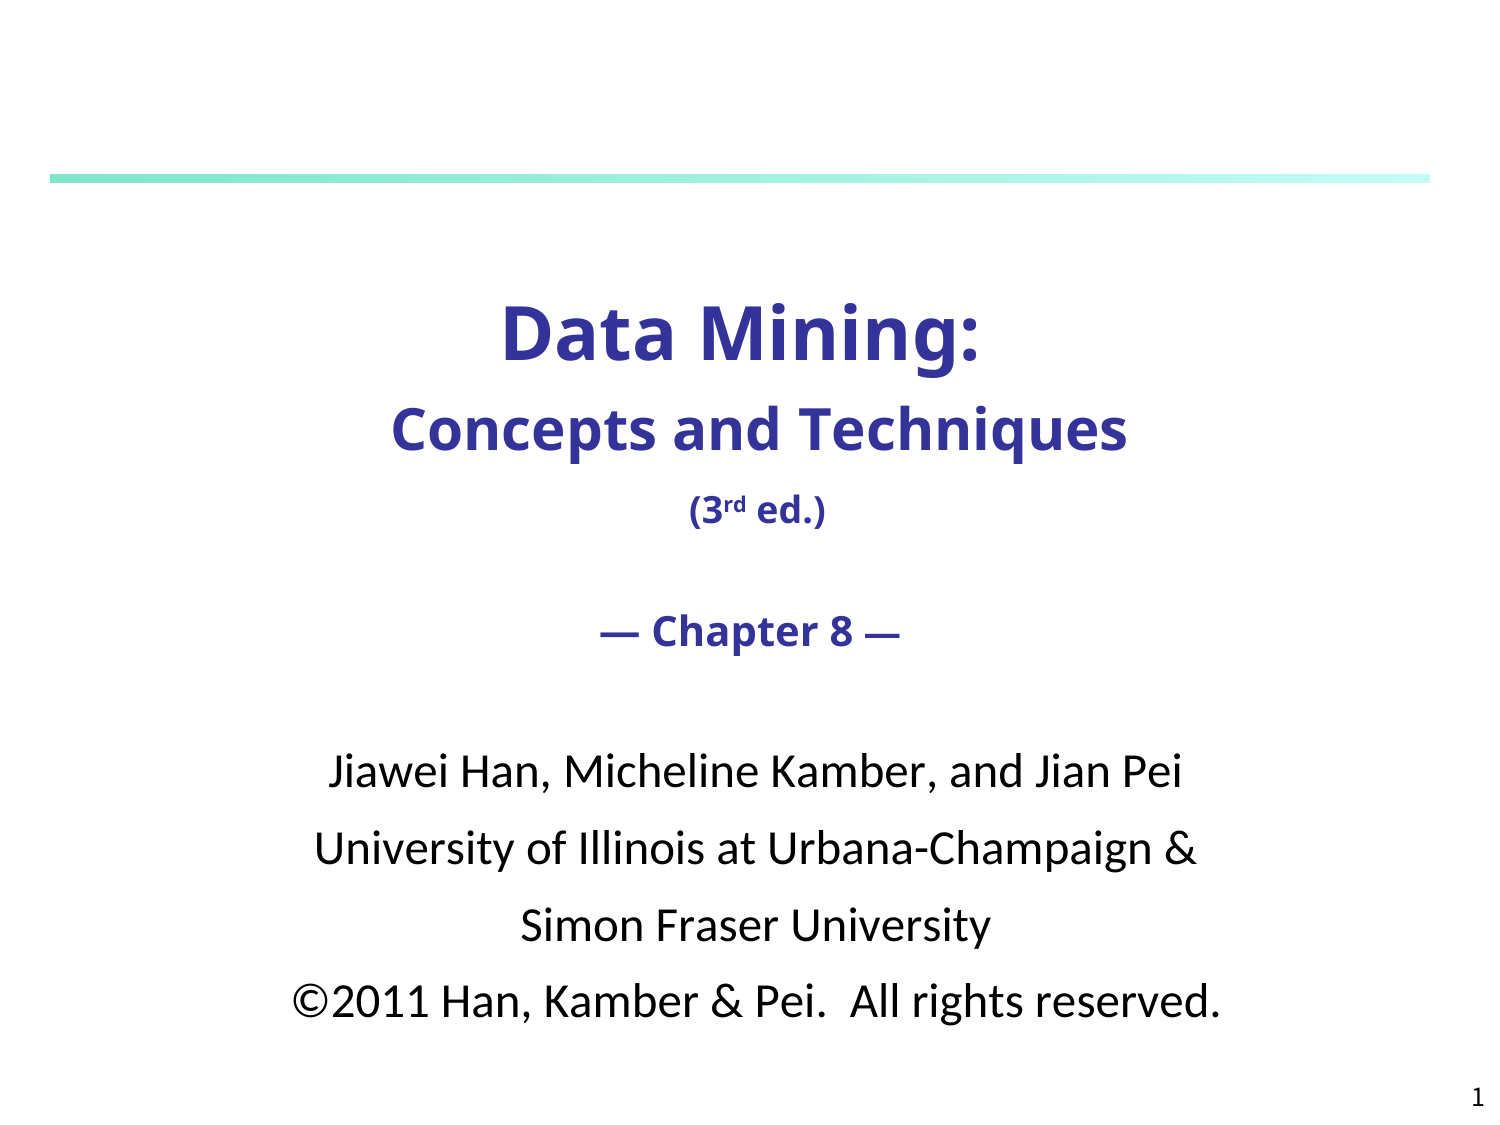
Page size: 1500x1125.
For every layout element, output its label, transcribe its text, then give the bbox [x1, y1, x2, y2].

list Jiawei Han, Micheline Kamber, and Jian Pei University of Illinois at Urbana-Champaign & Simon Fraser University ©2011 Han, Kamber & Pei. All rights reserved. [50, 724, 1463, 1038]
title Data Mining: Concepts and Techniques (3rd ed.) — Chapter 8 — [24, 24, 1476, 663]
text_box <number> [1187, 1050, 1500, 1125]
